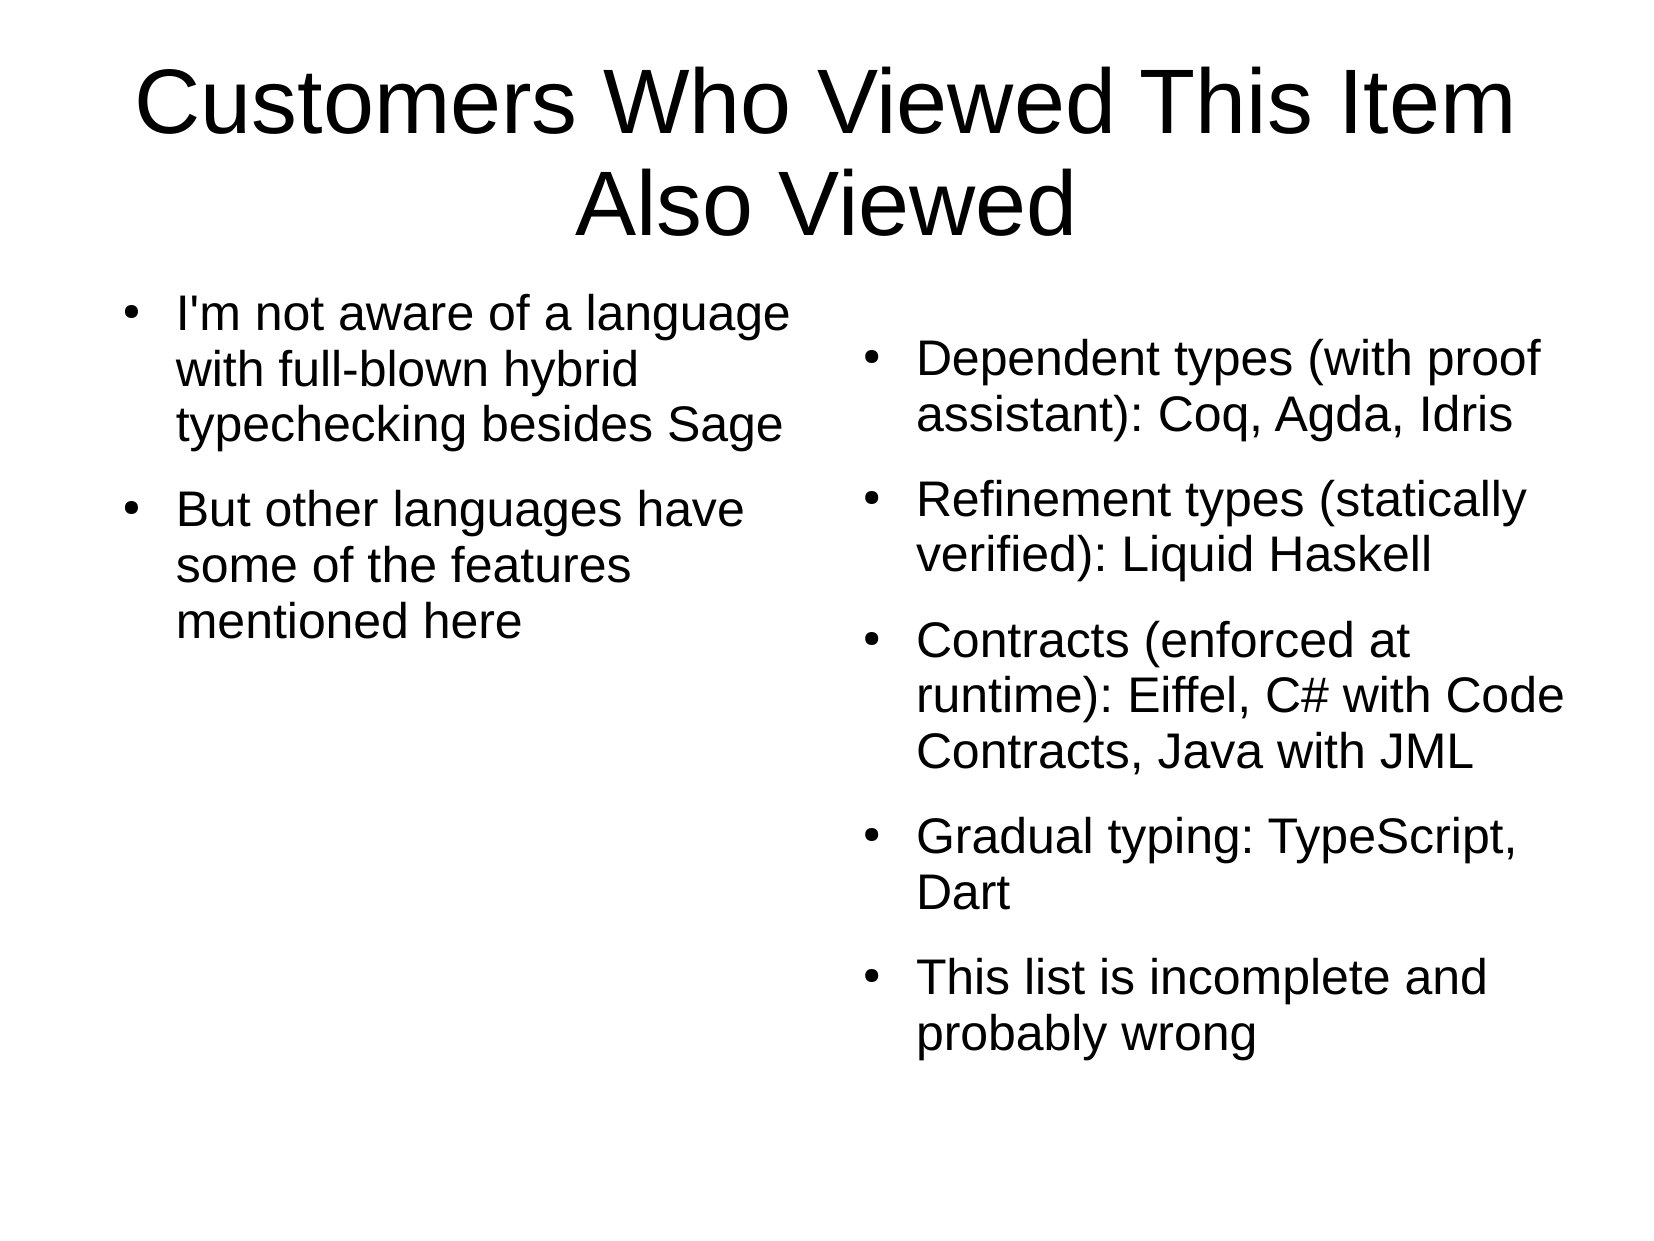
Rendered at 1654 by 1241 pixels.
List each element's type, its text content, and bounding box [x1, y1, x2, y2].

title Customers Who Viewed This Item Also Viewed [82, 49, 1571, 257]
list I'm not aware of a language with full-blown hybrid typechecking besides Sage But other languages have some of the features mentioned here [105, 285, 796, 676]
list Dependent types (with proof assistant): Coq, Agda, Idris Refinement types (statically verified): Liquid Haskell Contracts (enforced at runtime): Eiffel, C# with Code Contracts, Java with JML Gradual typing: TypeScript, Dart This list is incomplete and probably wrong [845, 330, 1572, 1109]
